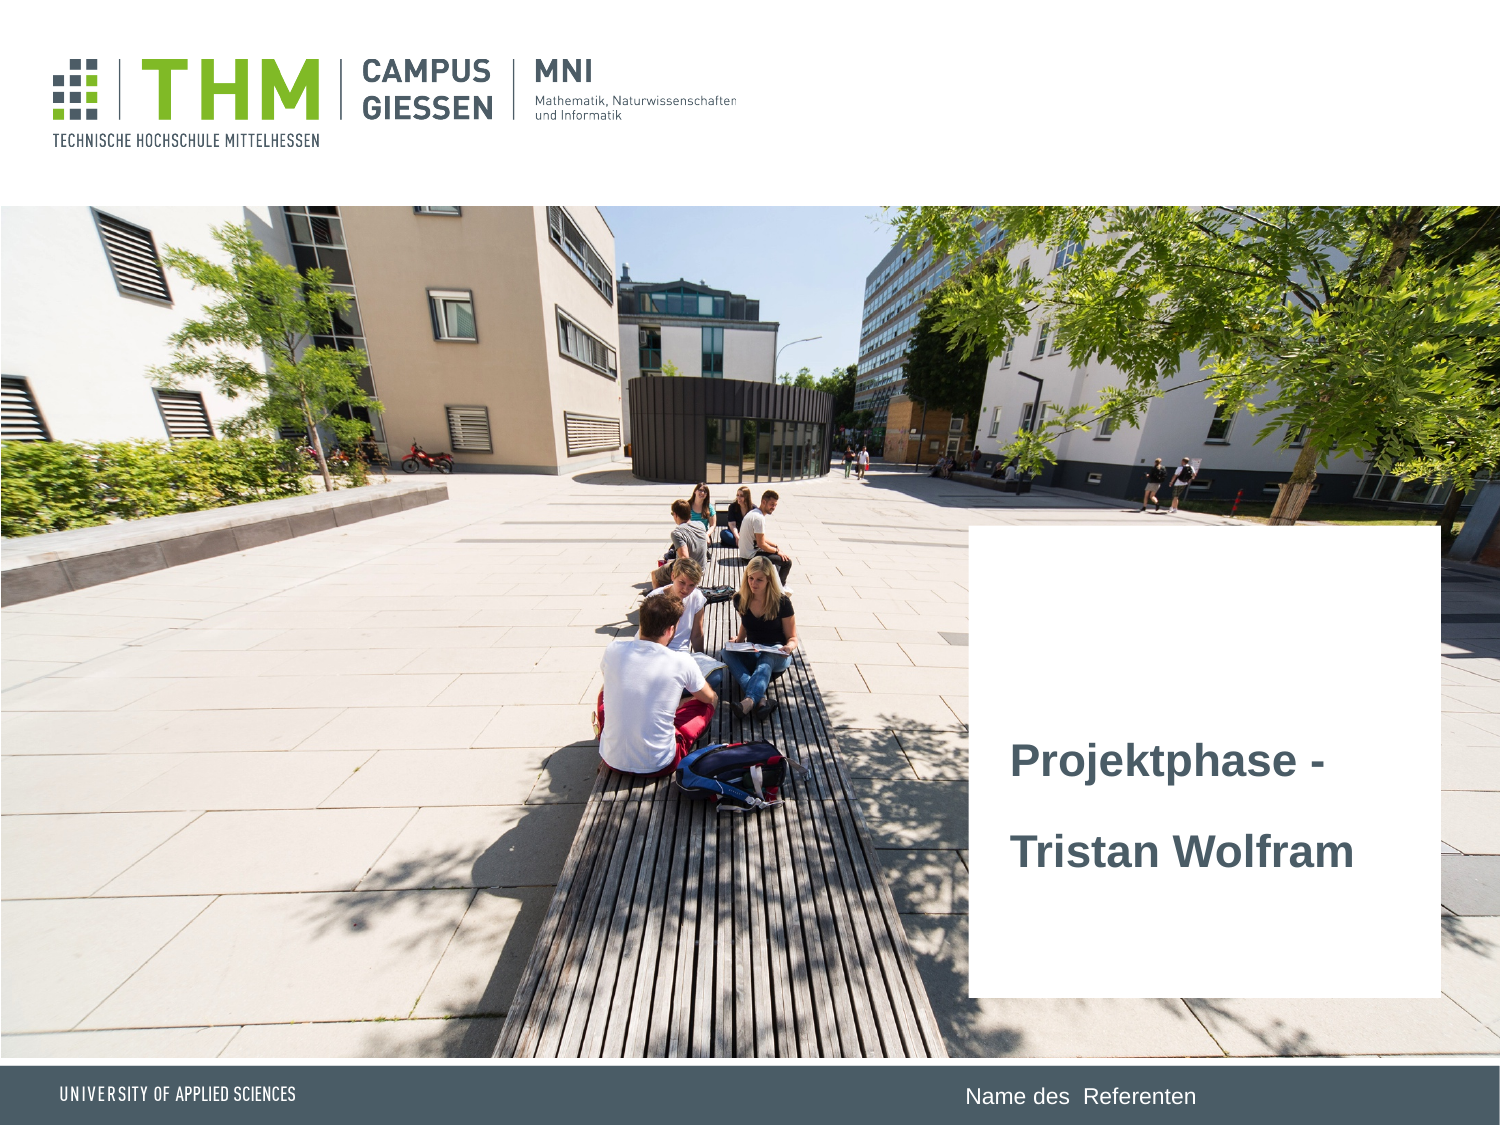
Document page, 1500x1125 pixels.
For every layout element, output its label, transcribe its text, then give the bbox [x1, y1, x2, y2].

picture [53, 59, 736, 147]
list Projektphase - Tristan Wolfram [1009, 609, 1400, 976]
picture [59, 1083, 296, 1105]
picture [1, 206, 1500, 1058]
